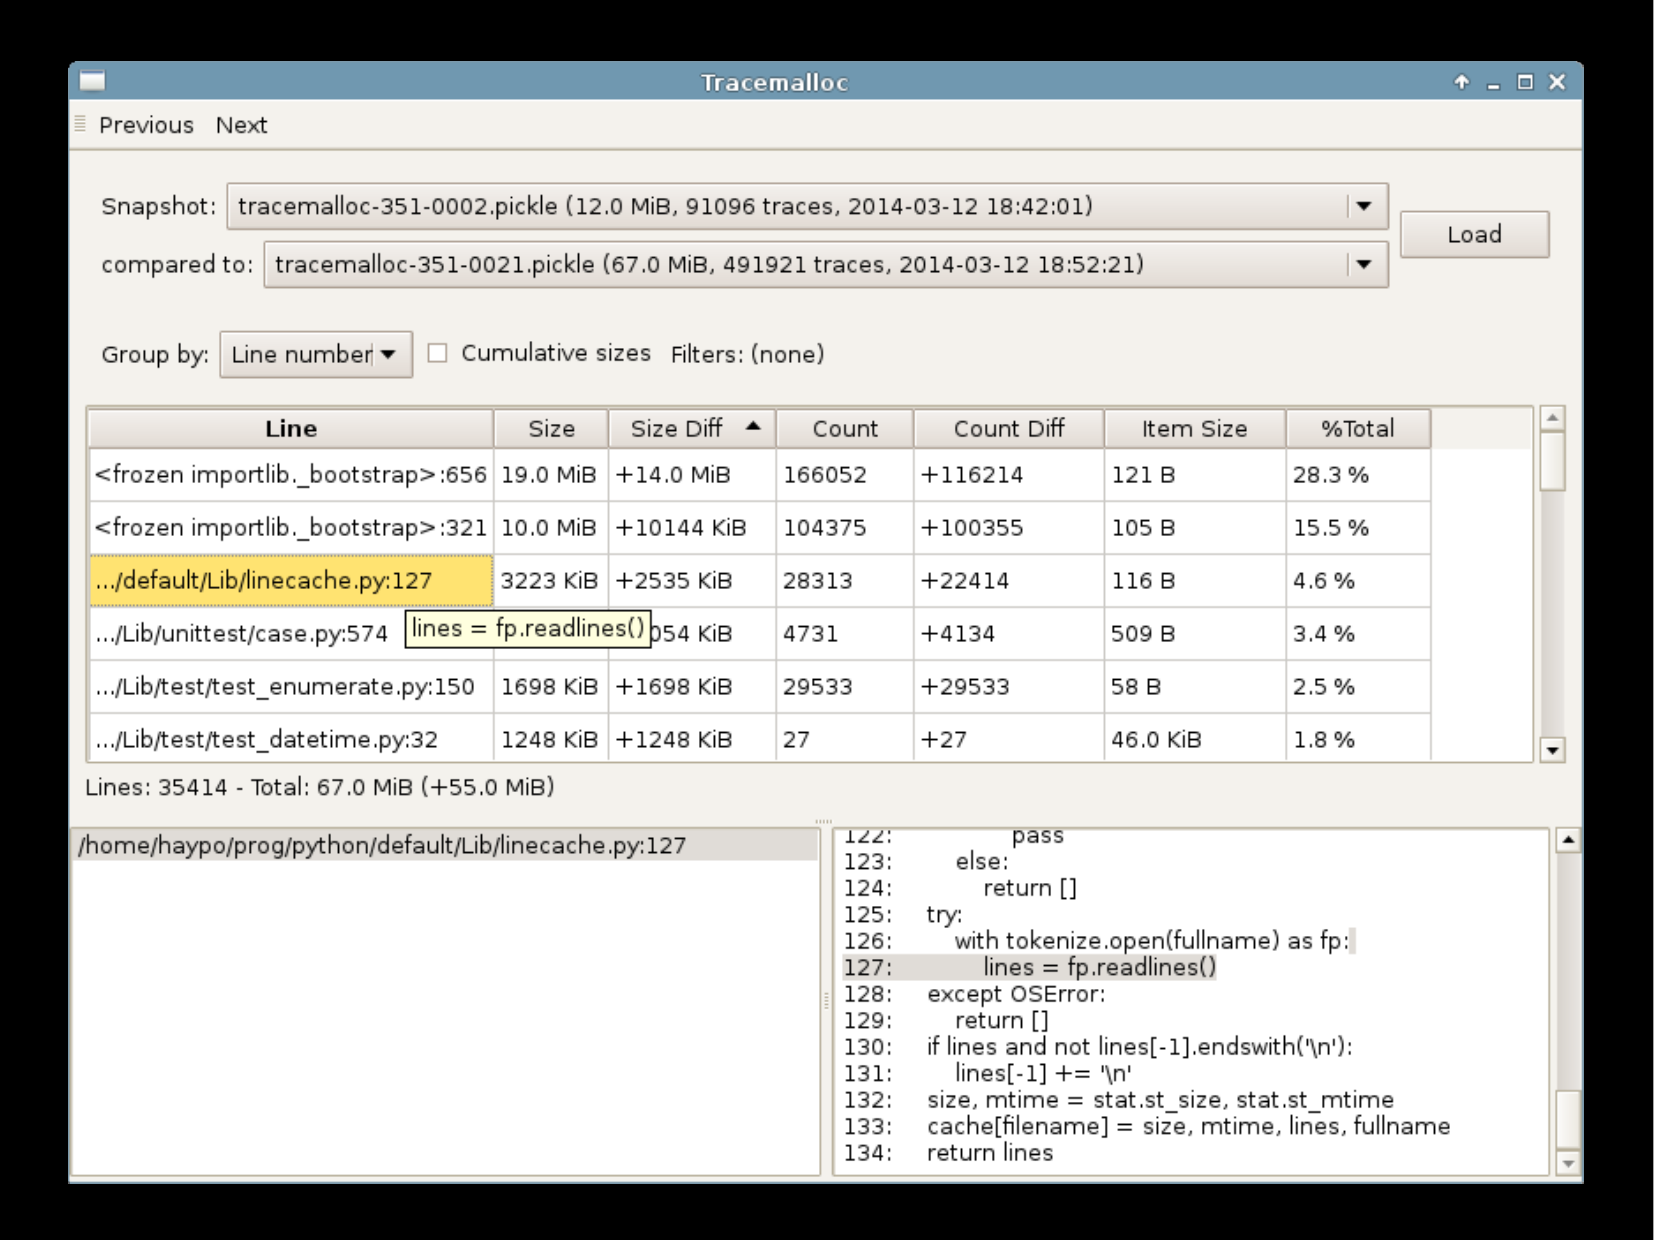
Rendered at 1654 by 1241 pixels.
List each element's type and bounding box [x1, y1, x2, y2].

picture [68, 61, 1584, 1184]
